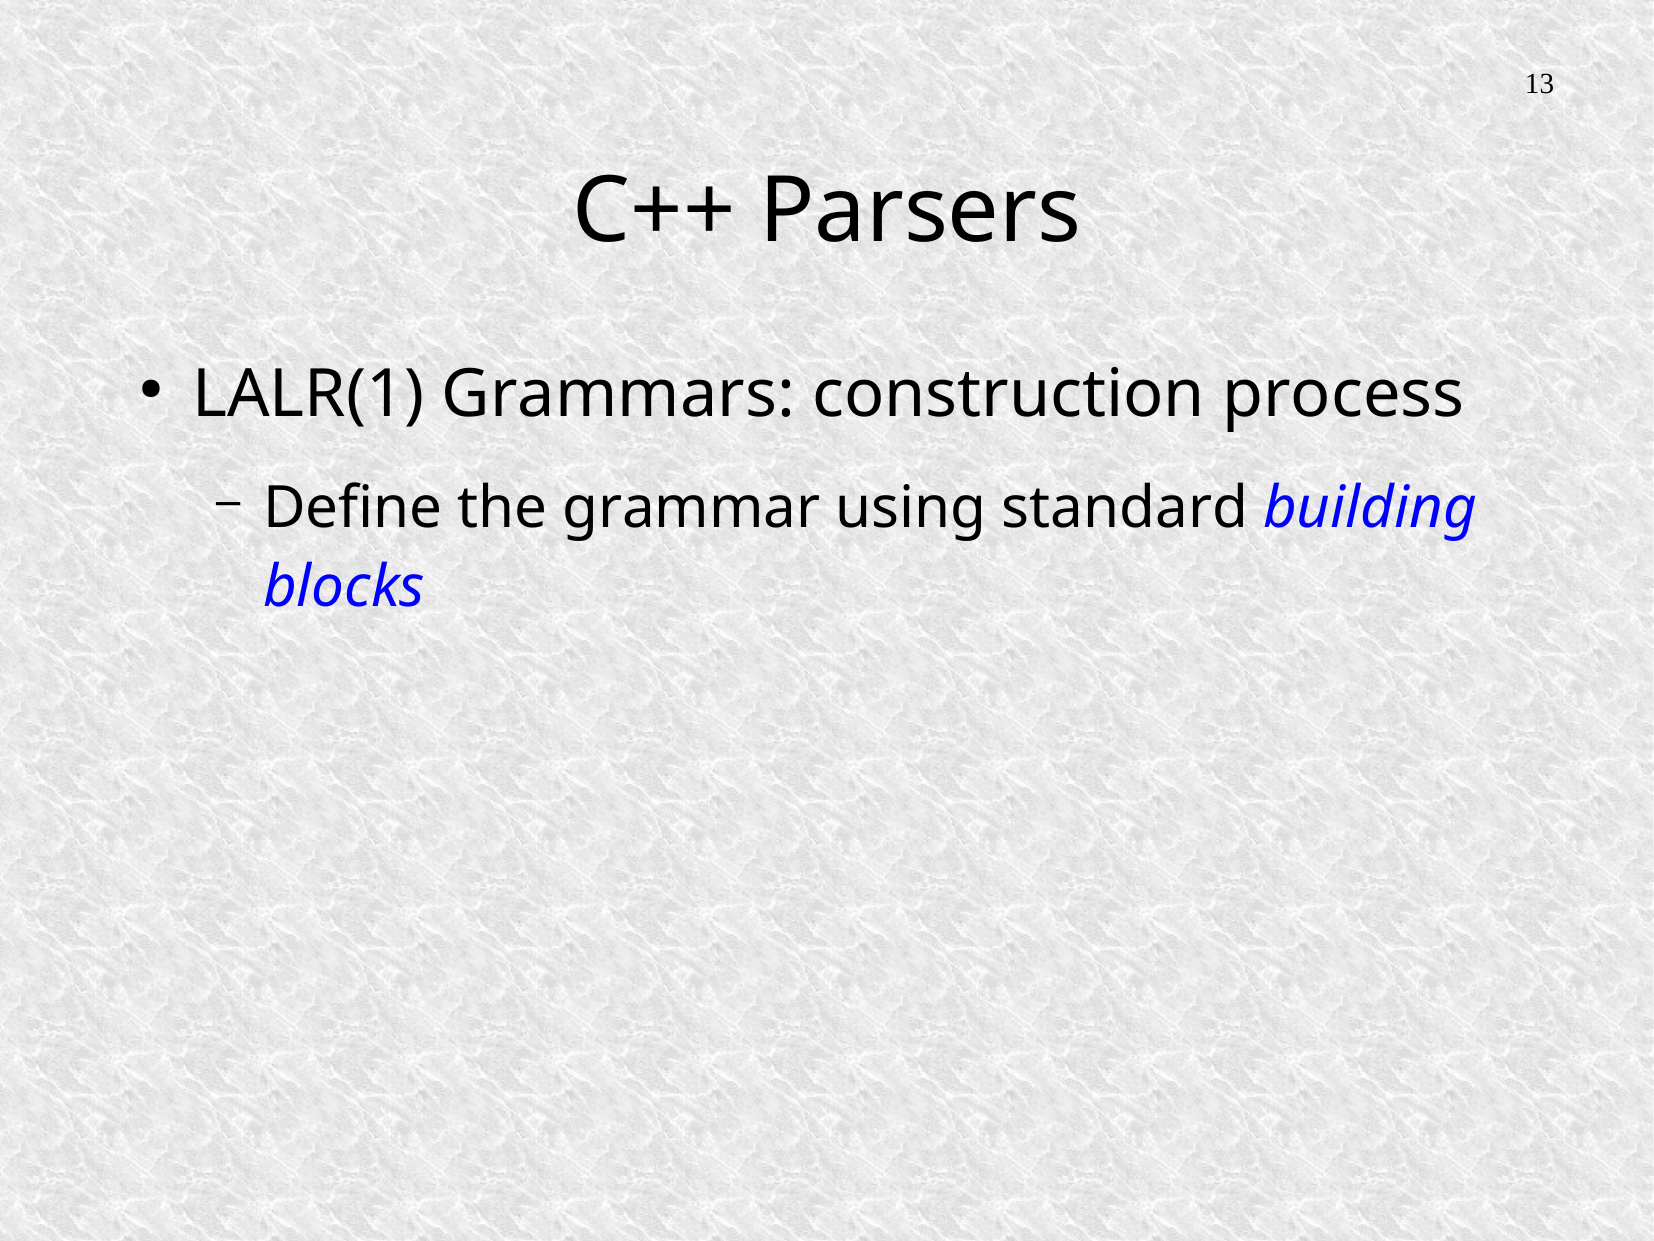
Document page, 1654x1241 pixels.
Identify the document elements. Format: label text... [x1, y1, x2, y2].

title C++ Parsers [121, 102, 1534, 311]
list LALR(1) Grammars: construction process Define the grammar using standard building blocks [121, 344, 1534, 1127]
picture [0, 0, 1654, 1241]
